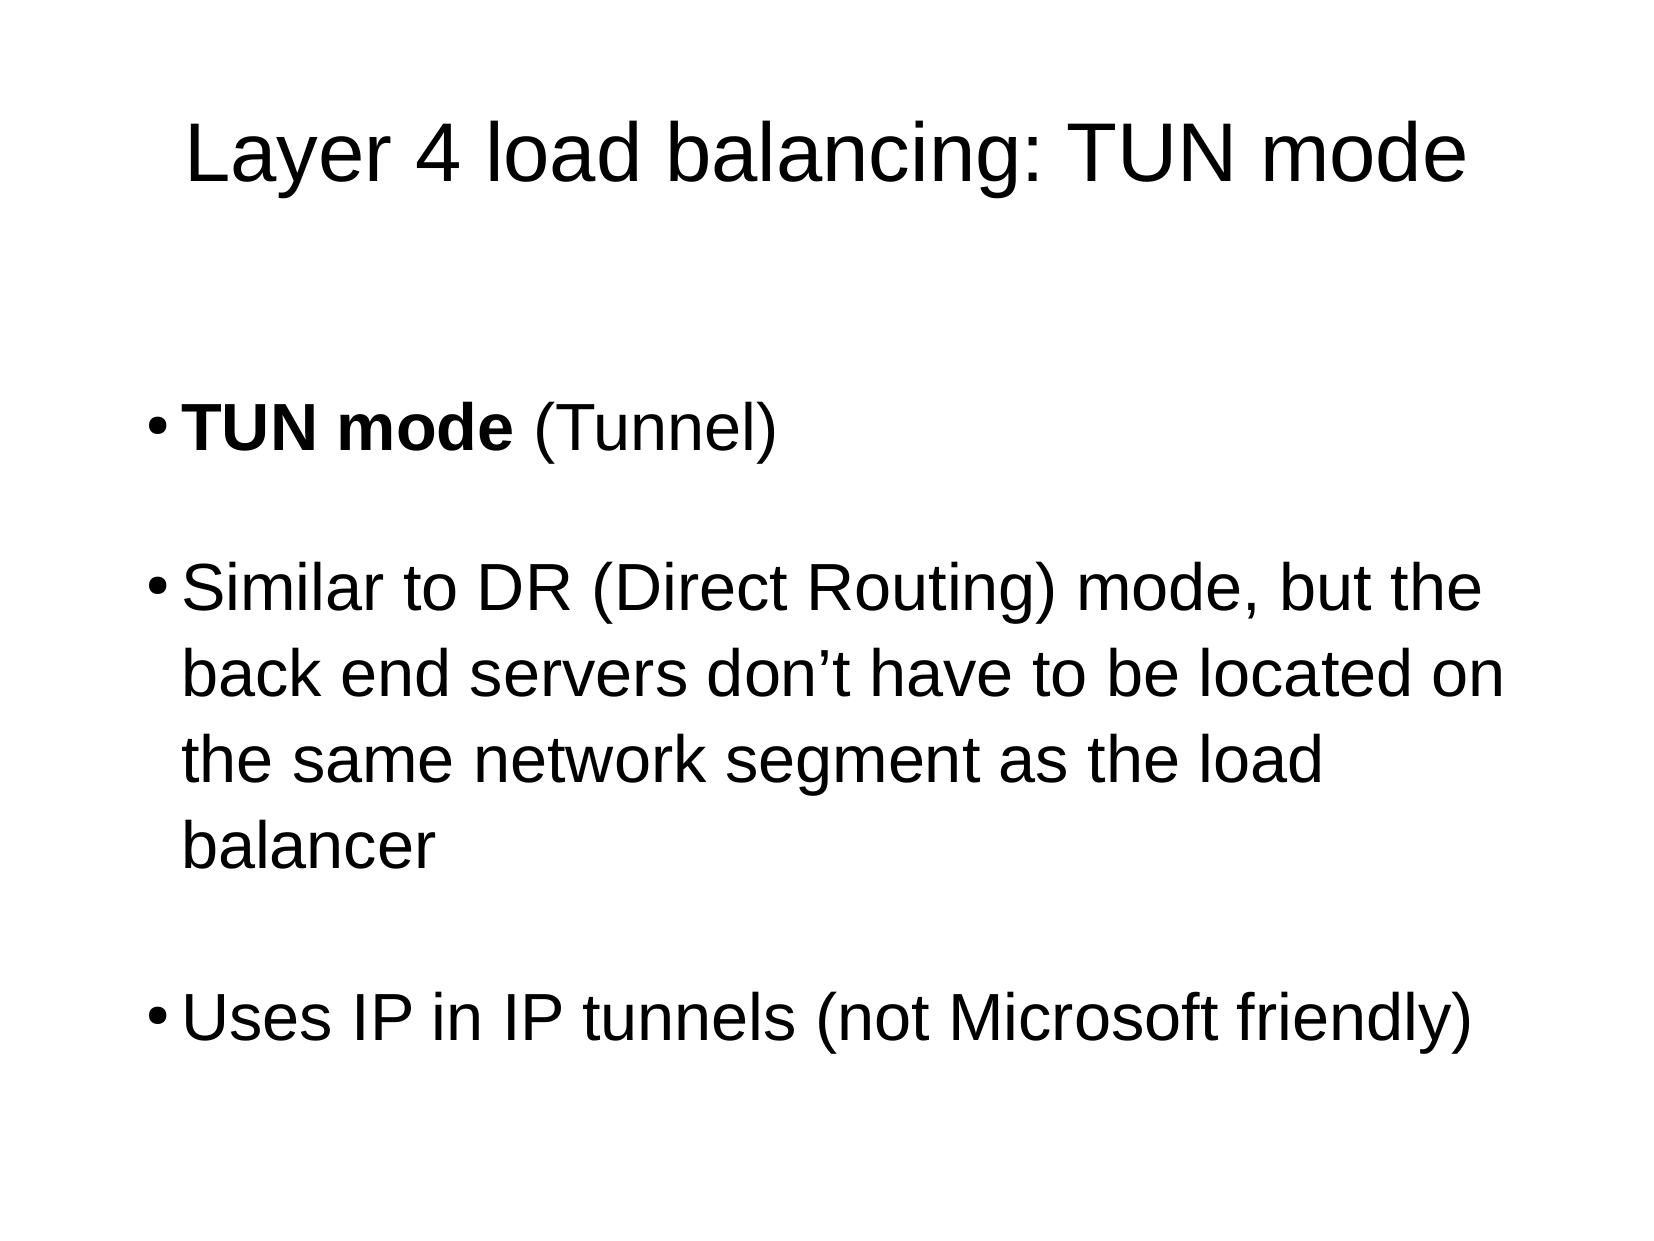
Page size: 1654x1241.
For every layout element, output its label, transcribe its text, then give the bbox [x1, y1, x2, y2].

title Layer 4 load balancing: TUN mode [82, 49, 1571, 257]
text_box TUN mode (Tunnel) Similar to DR (Direct Routing) mode, but the back end servers don’t have to be located on the same network segment as the load balancer Uses IP in IP tunnels (not Microsoft friendly) [131, 371, 1523, 1063]
